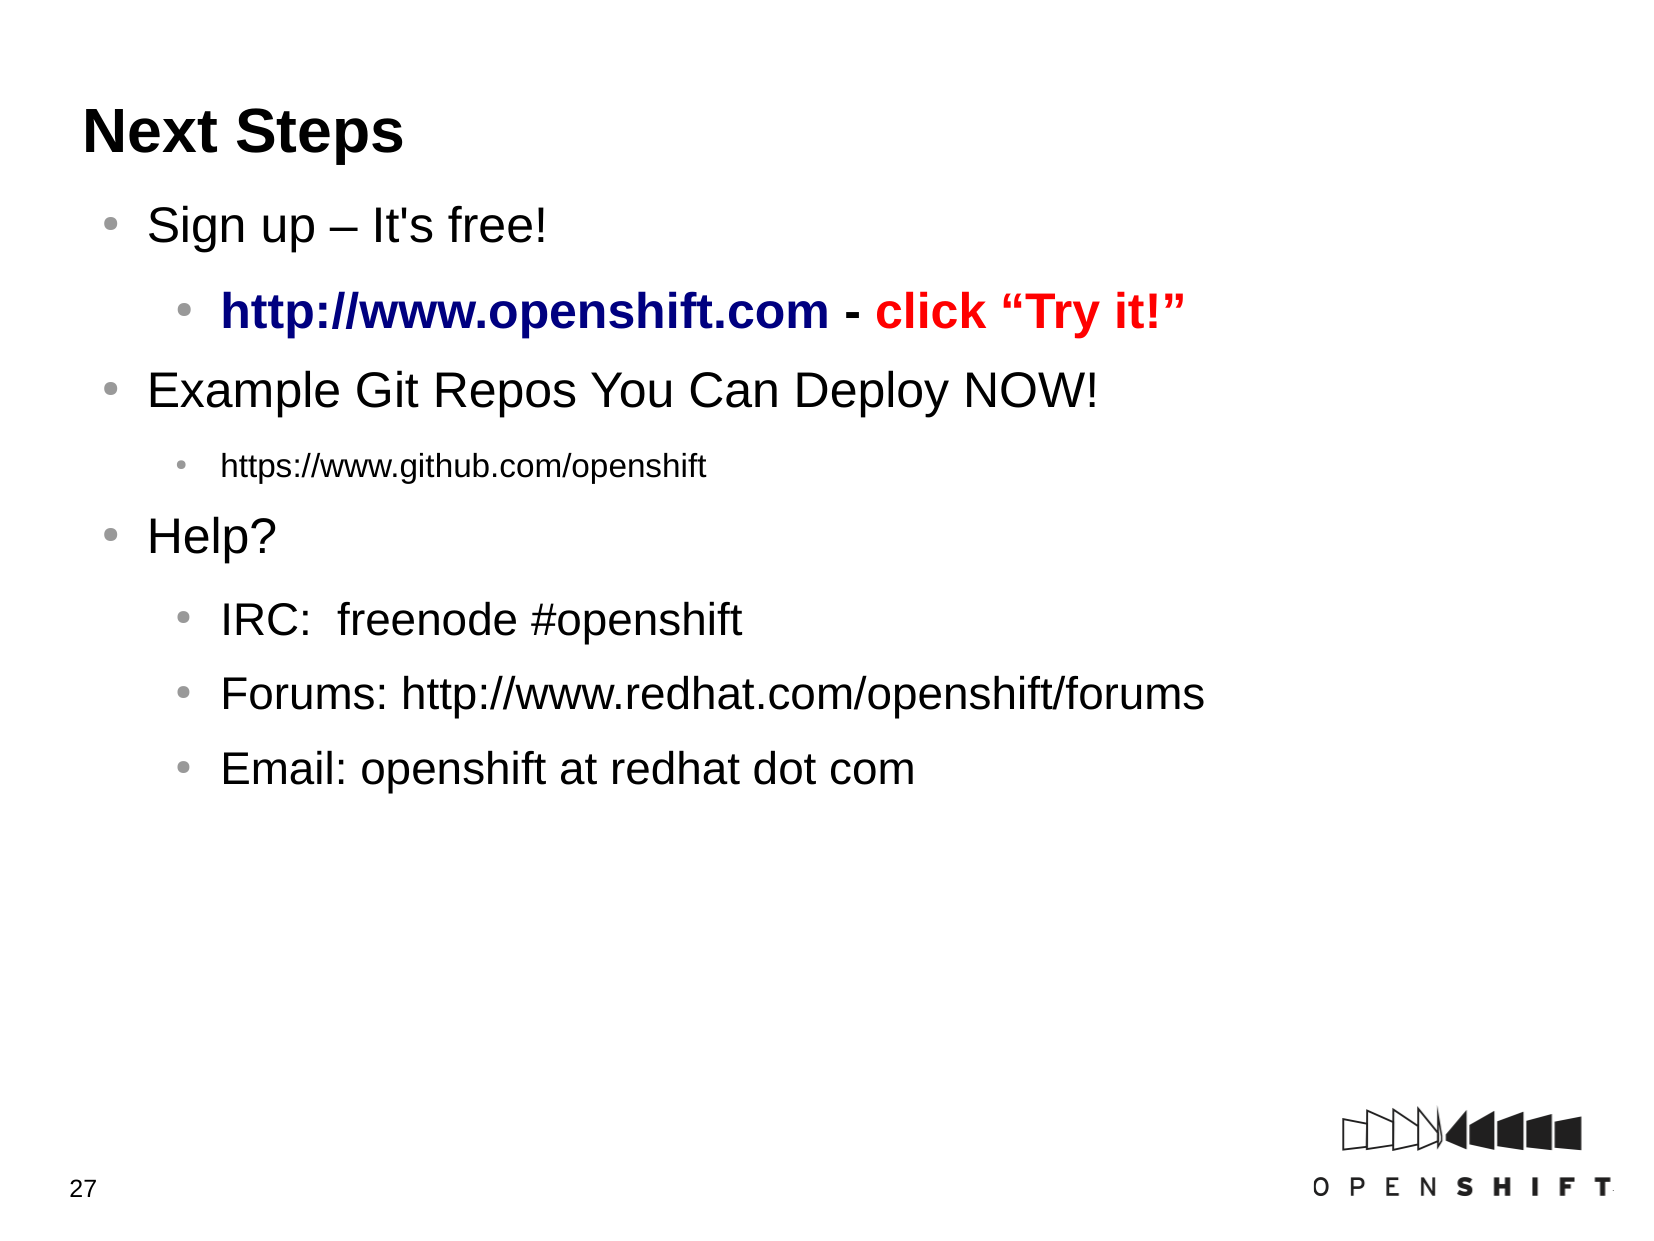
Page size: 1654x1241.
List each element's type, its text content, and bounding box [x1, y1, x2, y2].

list Sign up – It's free! http://www.openshift.com - click “Try it!” Example Git Repos You Can Deploy NOW! https://www.github.com/openshift Help? IRC: freenode #openshift Forums: http://www.redhat.com/openshift/forums Email: openshift at redhat dot com [86, 197, 1576, 991]
picture [1313, 1104, 1614, 1200]
title Next Steps [82, 37, 1571, 226]
